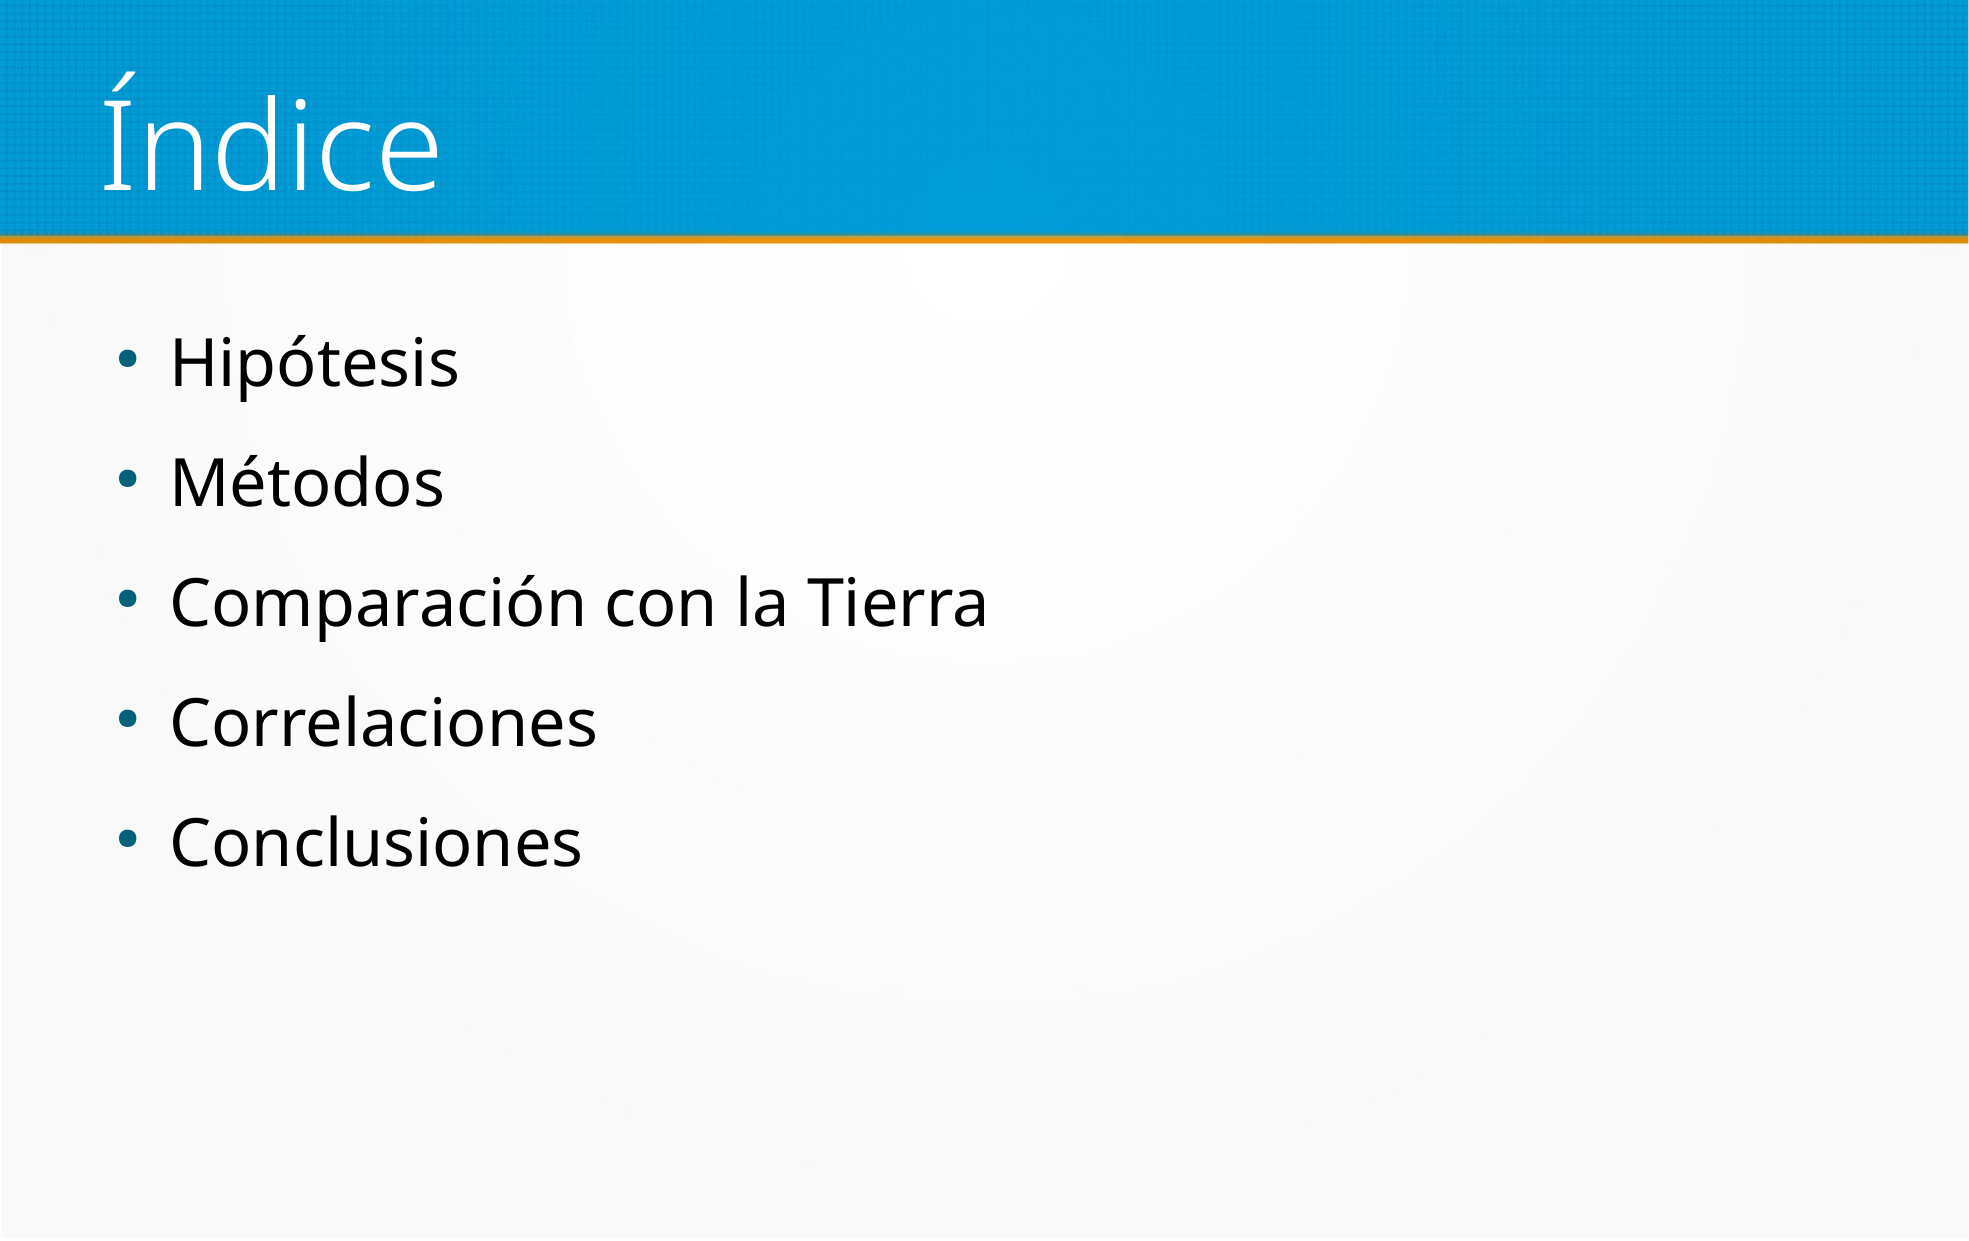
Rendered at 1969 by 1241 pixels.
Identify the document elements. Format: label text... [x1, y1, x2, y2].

picture [0, 233, 1969, 1241]
title Índice [98, 19, 1870, 227]
list Hipótesis Métodos Comparación con la Tierra Correlaciones Conclusiones [98, 314, 1860, 1080]
